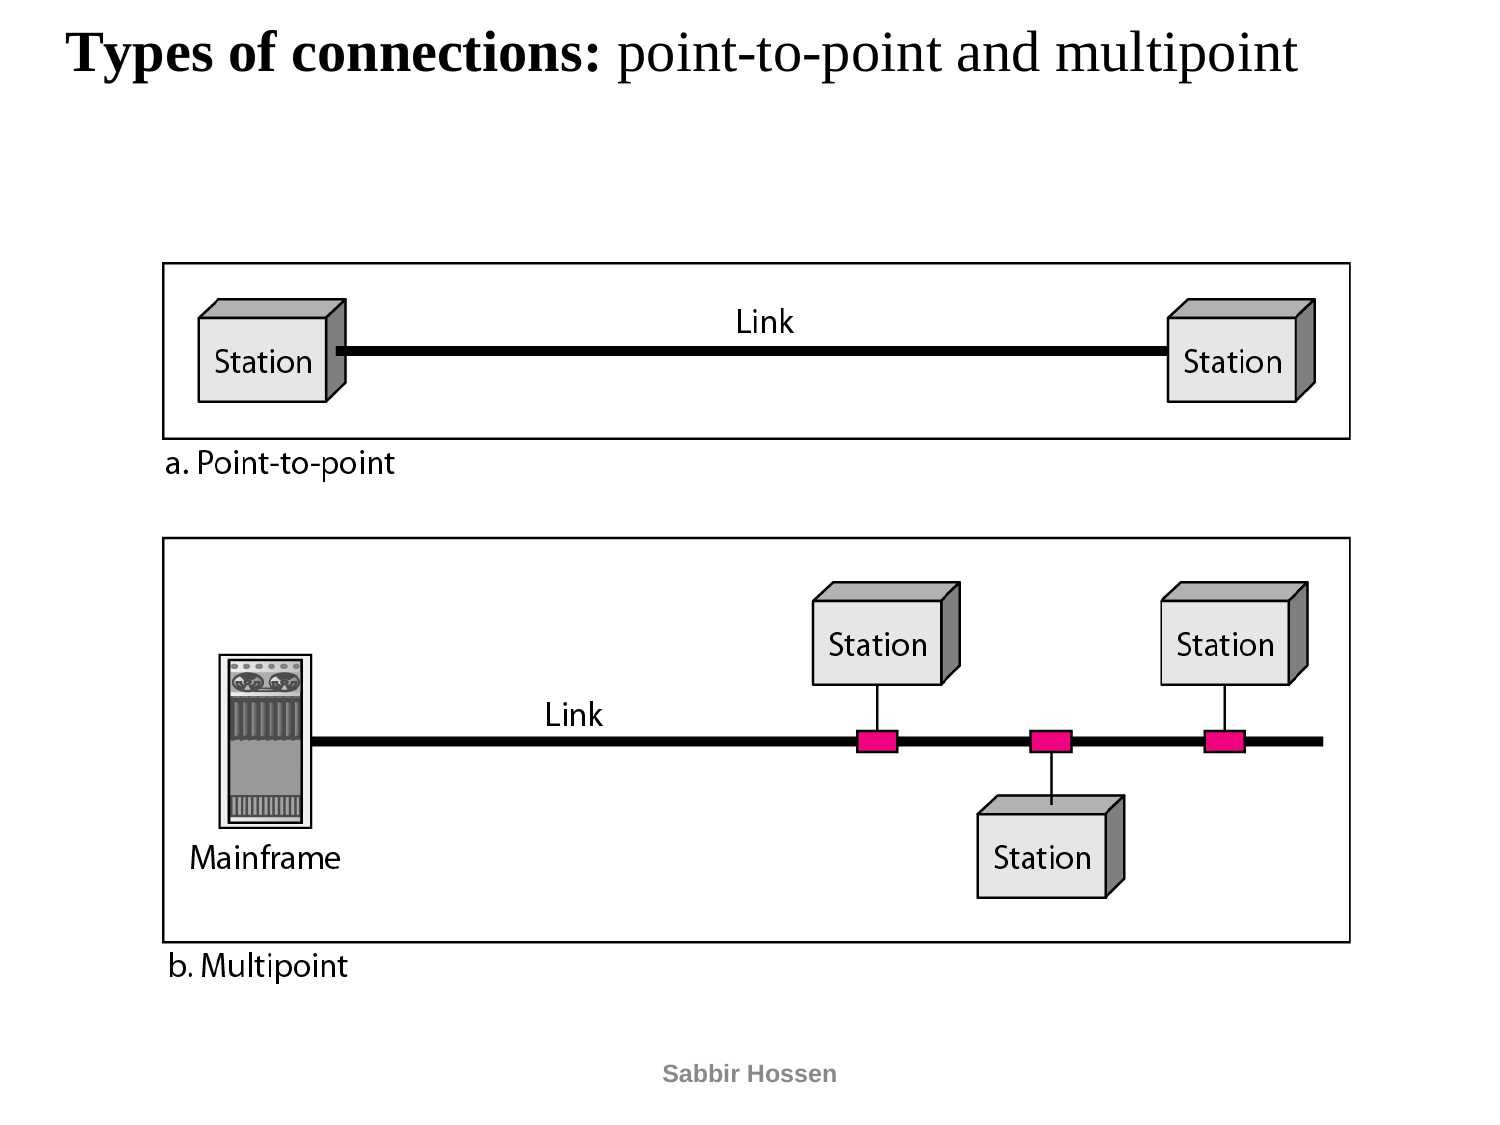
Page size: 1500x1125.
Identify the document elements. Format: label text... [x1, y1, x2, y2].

list Types of connections: point-to-point and multipoint [49, 6, 1488, 1100]
picture [162, 262, 1351, 988]
text_box Sabbir Hossen [496, 1042, 1004, 1103]
